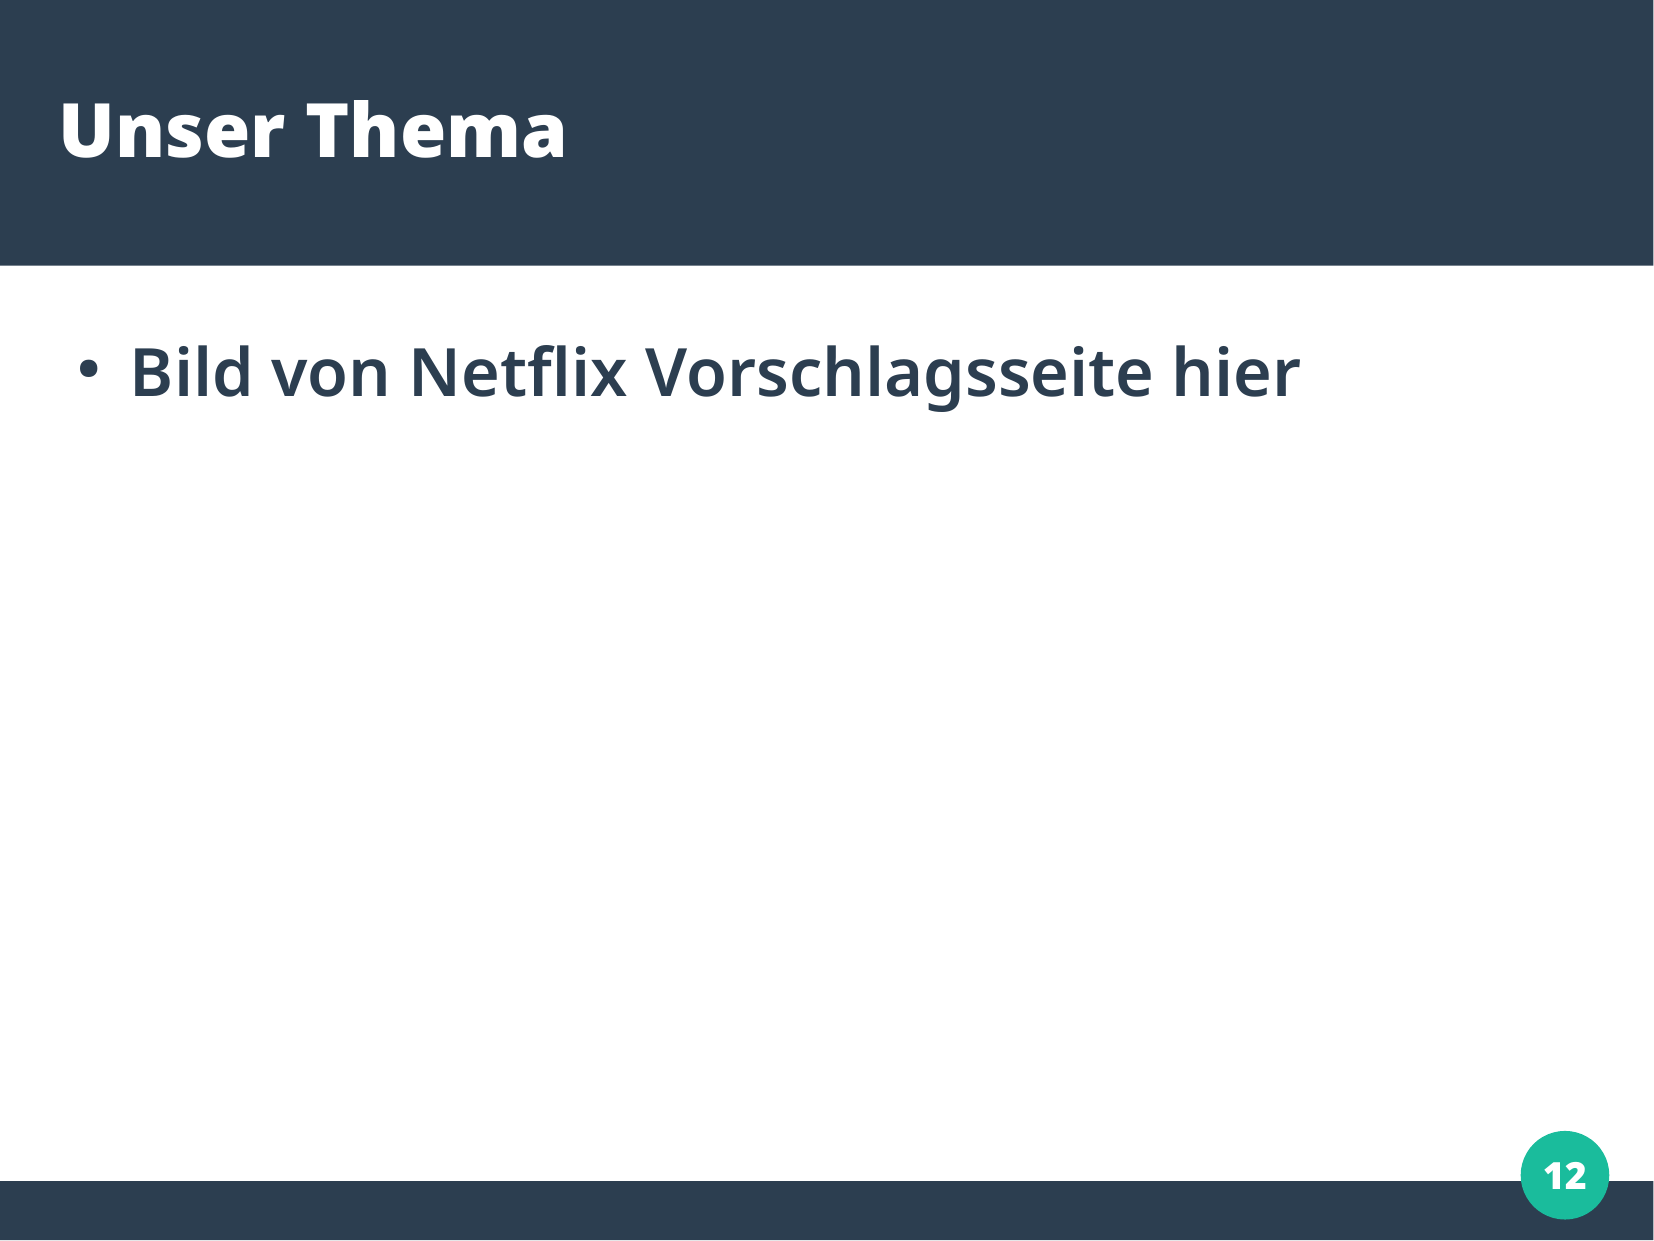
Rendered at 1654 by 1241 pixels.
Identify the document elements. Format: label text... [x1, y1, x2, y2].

title Unser Thema [59, 49, 1595, 207]
list Bild von Netflix Vorschlagsseite hier [59, 324, 1595, 1152]
